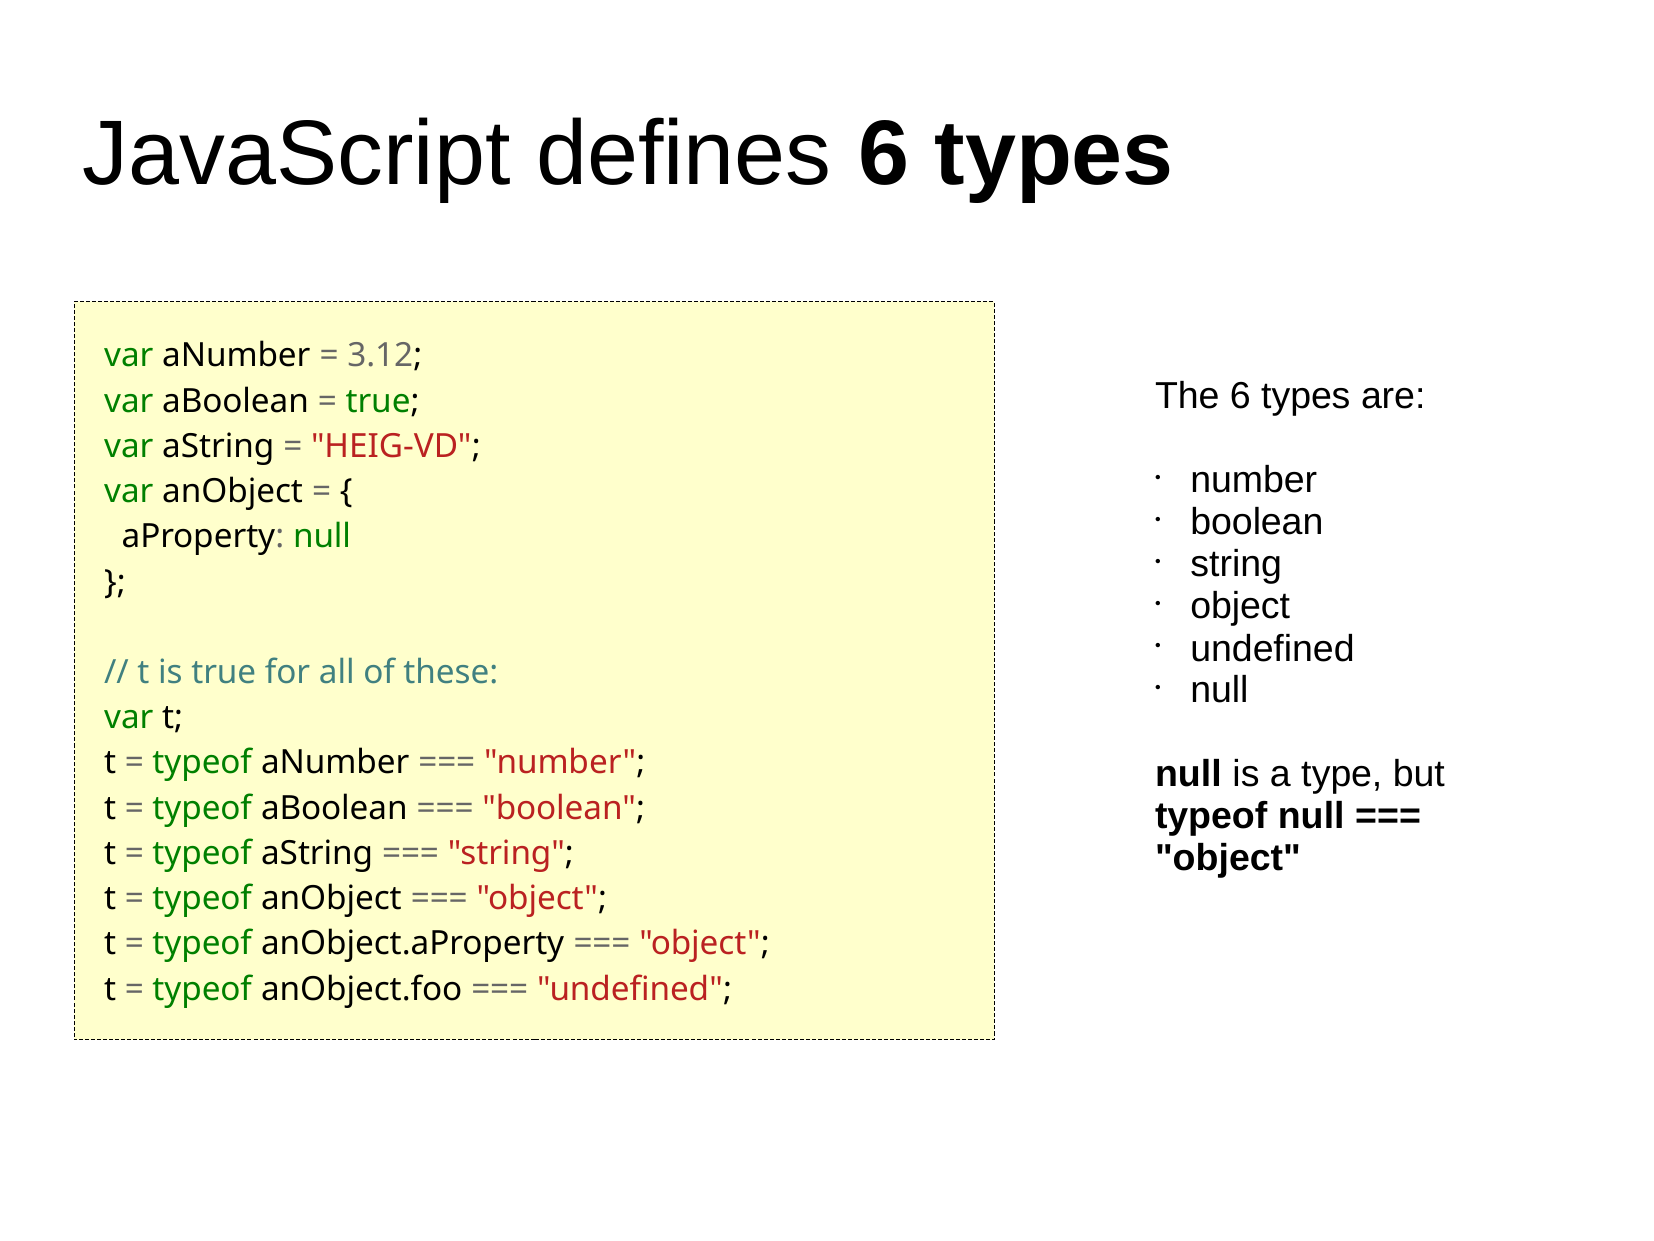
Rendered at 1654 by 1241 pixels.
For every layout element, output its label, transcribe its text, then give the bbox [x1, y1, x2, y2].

title JavaScript defines 6 types [82, 49, 1571, 257]
text_box The 6 types are: number boolean string object undefined null null is a type, but typeof null === "object" [1125, 345, 1516, 904]
text_box var aNumber = 3.12; var aBoolean = true; var aString = "HEIG-VD"; var anObject = { aProperty: null }; // t is true for all of these: var t; t = typeof aNumber === "number"; t = typeof aBoolean === "boolean"; t = typeof aString === "string"; t = typeof anObject === "object"; t = typeof anObject.aProperty === "object"; t = typeof anObject.foo === "undefined"; [74, 301, 995, 1003]
